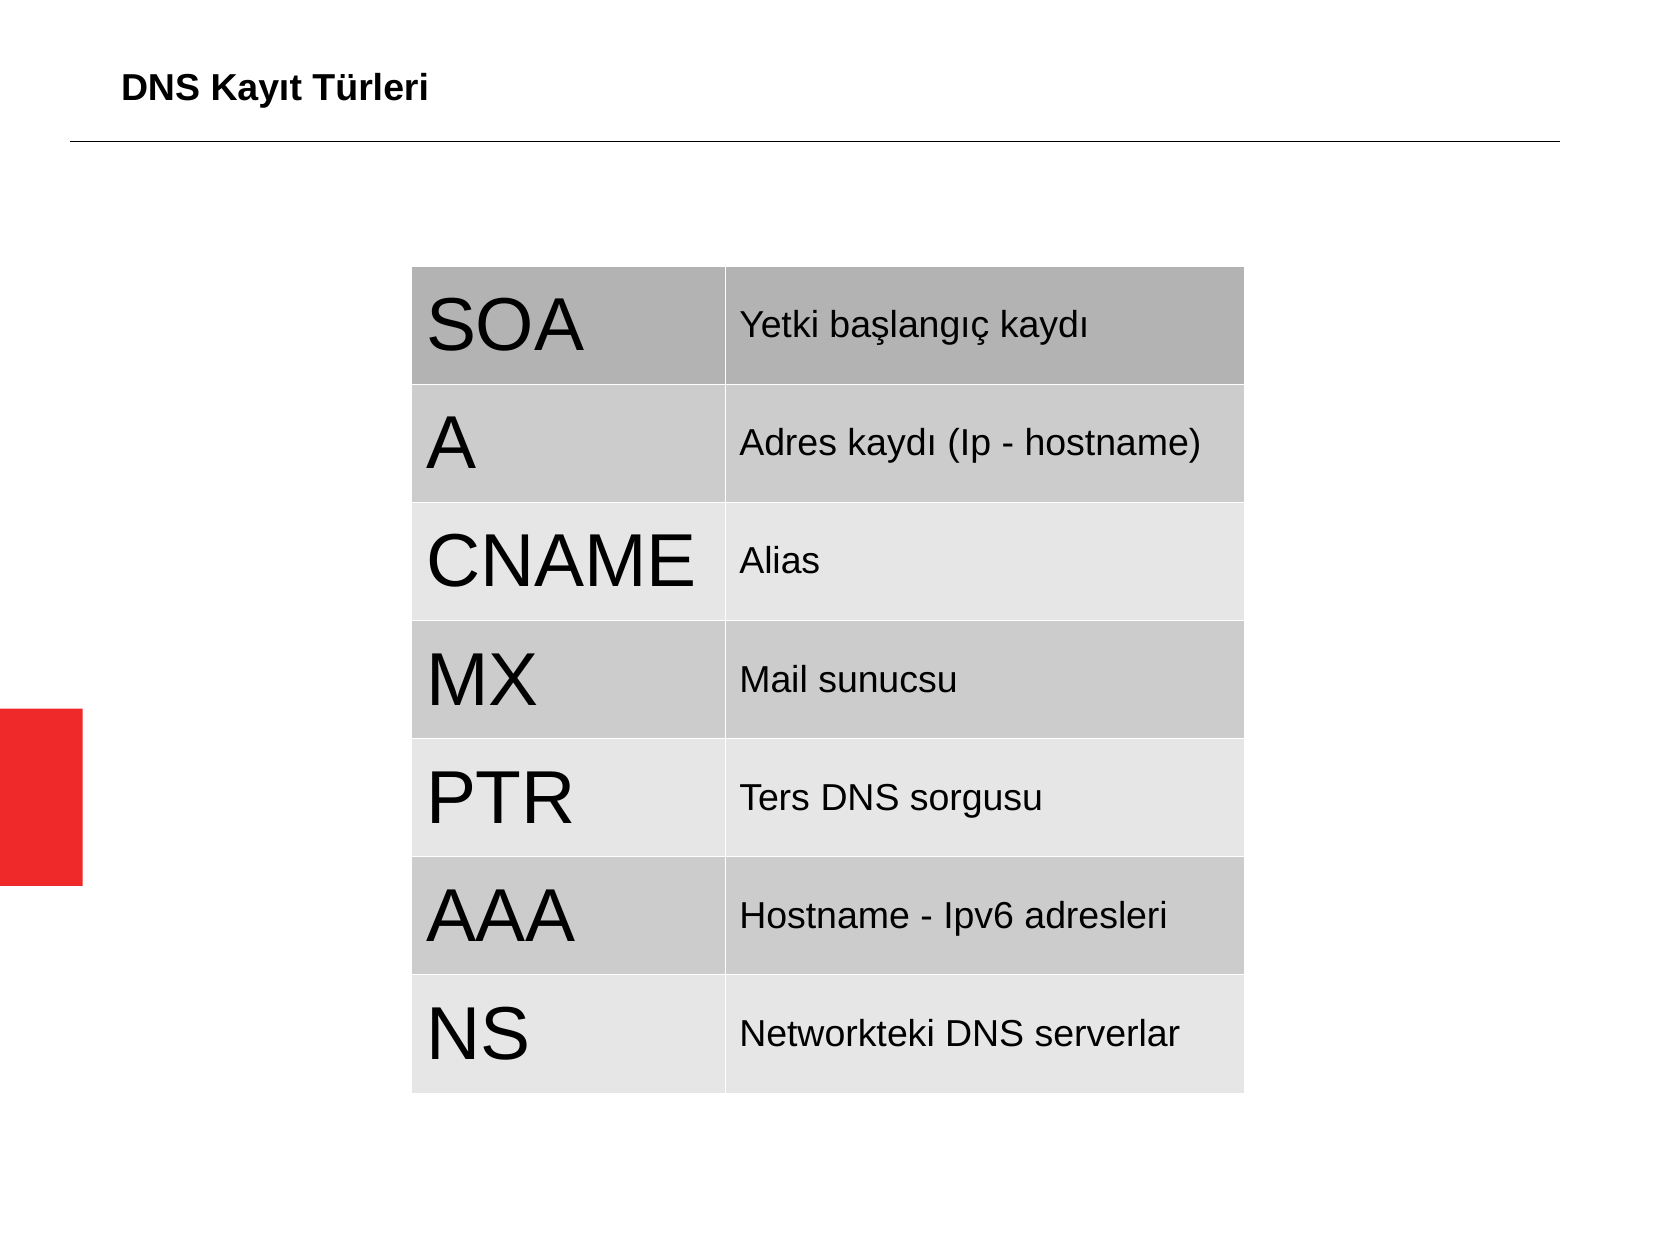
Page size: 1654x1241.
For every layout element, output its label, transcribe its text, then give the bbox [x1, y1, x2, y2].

table_cell AAA [412, 857, 725, 974]
table_cell Networkteki DNS serverlar [726, 975, 1244, 1093]
table_cell Ters DNS sorgusu [726, 739, 1244, 856]
table_cell Adres kaydı (Ip - hostname) [726, 385, 1244, 502]
table_cell CNAME [412, 503, 725, 620]
table_cell MX [412, 621, 725, 738]
text_box DNS Kayıt Türleri [106, 59, 1536, 116]
table_header SOA [412, 267, 725, 384]
table_cell Mail sunucsu [726, 621, 1244, 738]
table_cell Hostname - Ipv6 adresleri [726, 857, 1244, 974]
table_cell A [412, 385, 725, 502]
table_cell PTR [412, 739, 725, 856]
table_cell Alias [726, 503, 1244, 620]
table_cell NS [412, 975, 725, 1093]
table_header Yetki başlangıç kaydı [726, 267, 1244, 384]
